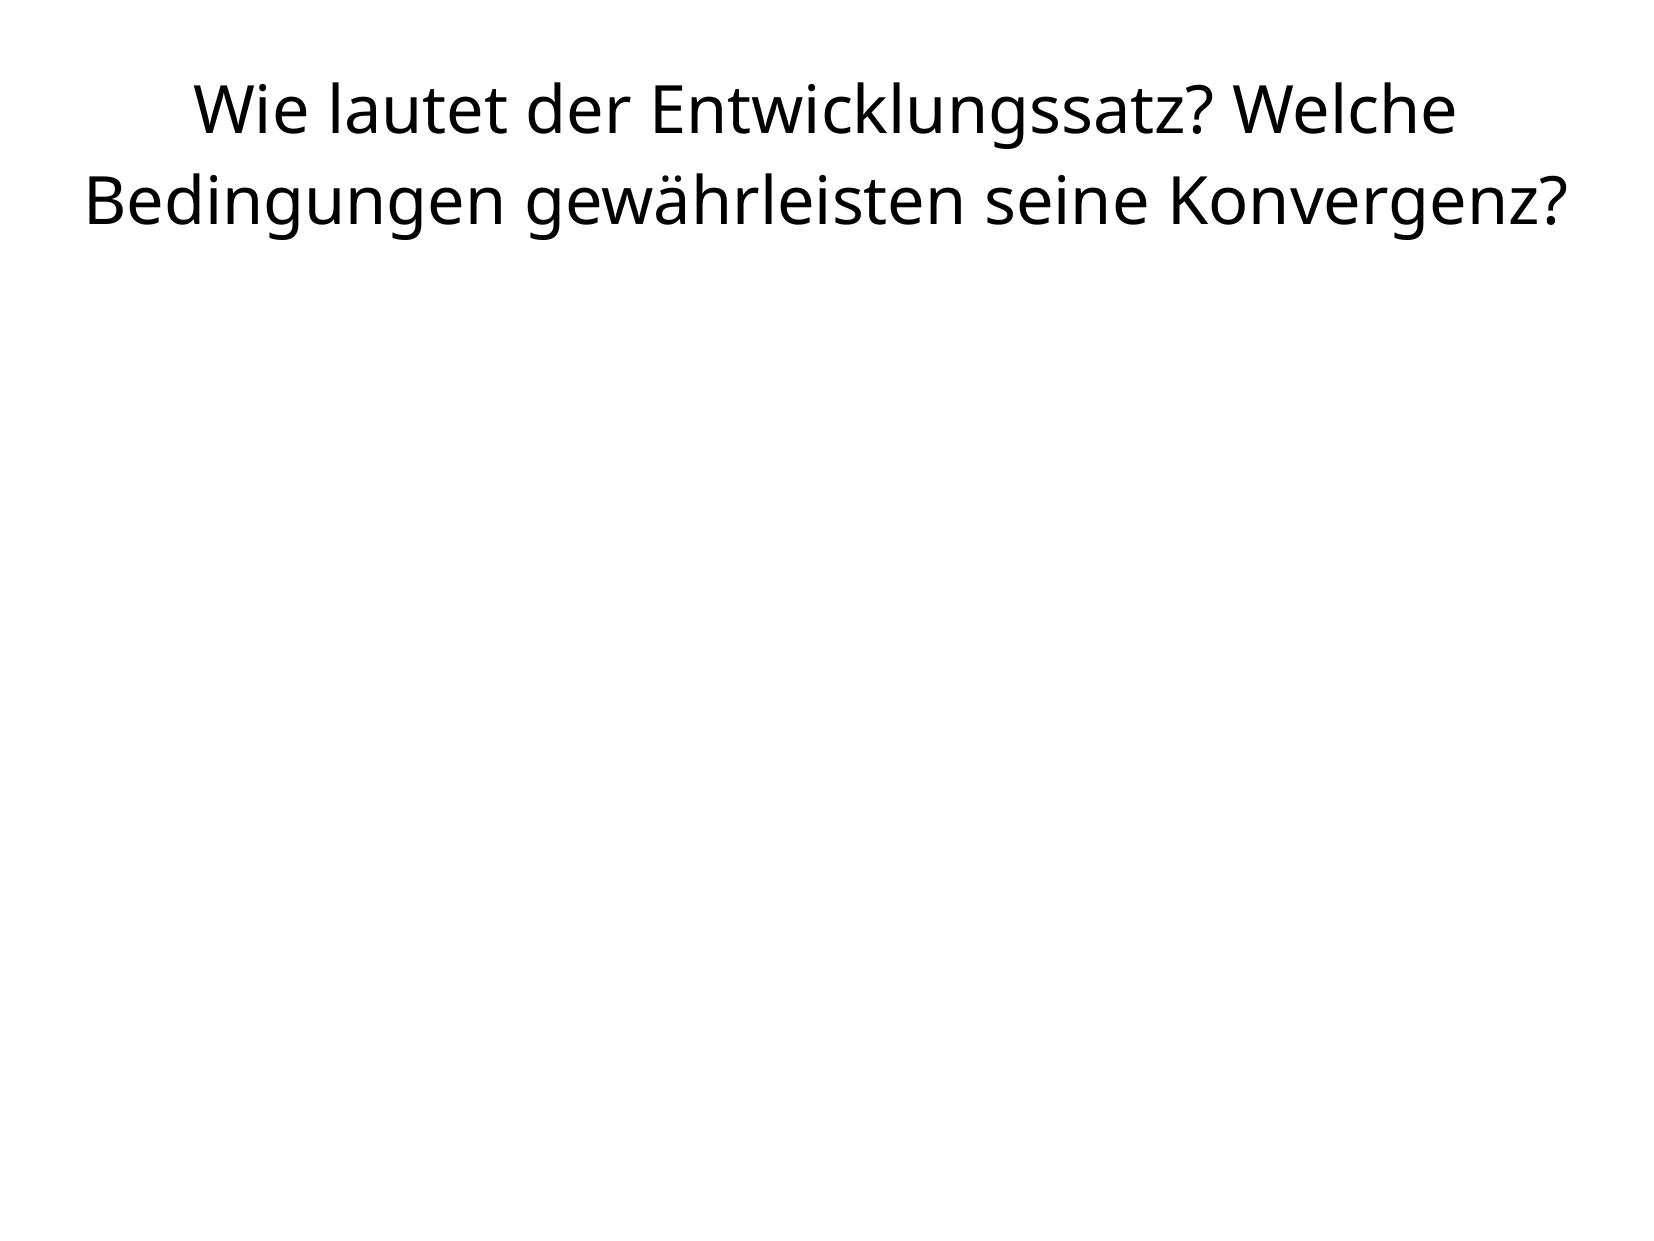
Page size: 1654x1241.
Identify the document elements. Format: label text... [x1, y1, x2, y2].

title Wie lautet der Entwicklungssatz? Welche Bedingungen gewährleisten seine Konvergenz? [82, 49, 1571, 257]
